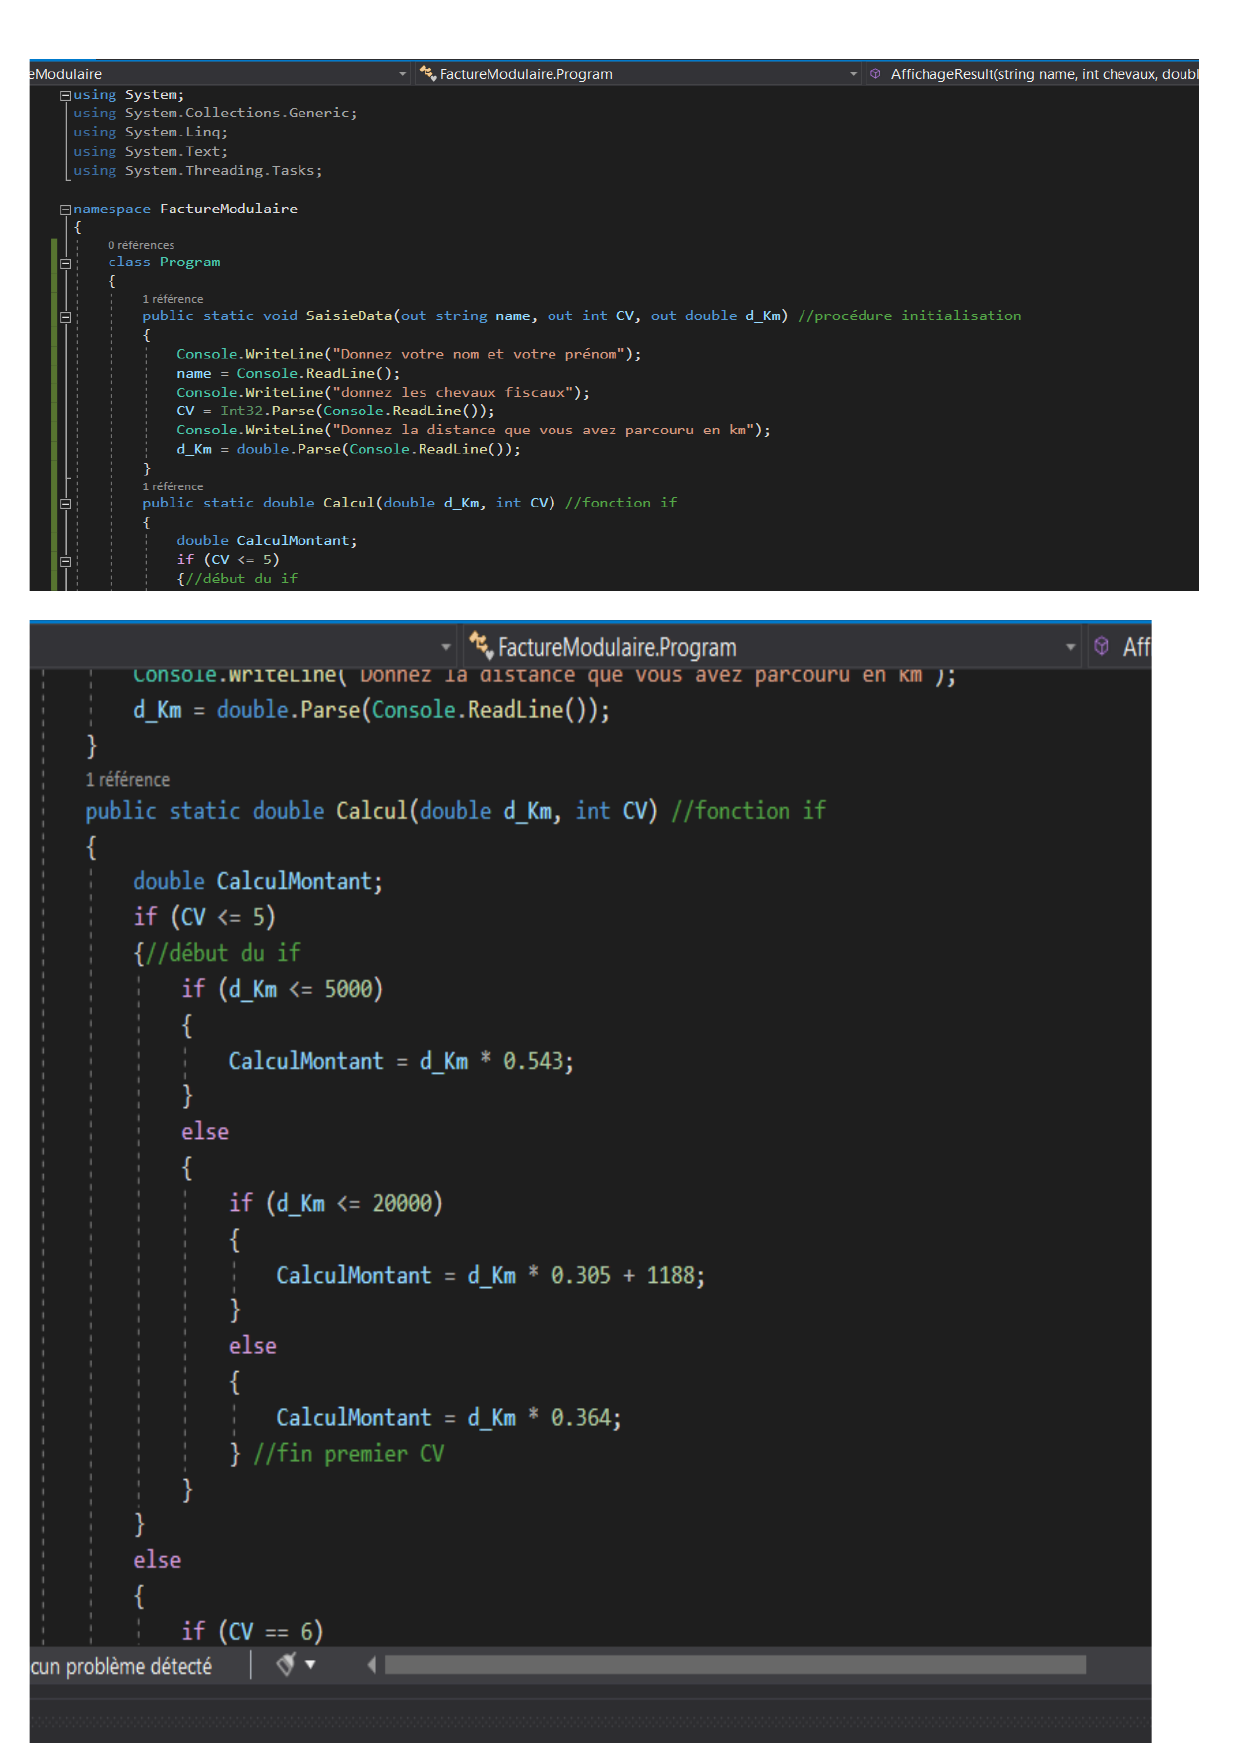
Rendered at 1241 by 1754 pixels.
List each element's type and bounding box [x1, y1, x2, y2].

picture [29, 59, 1199, 591]
picture [29, 620, 1152, 1743]
